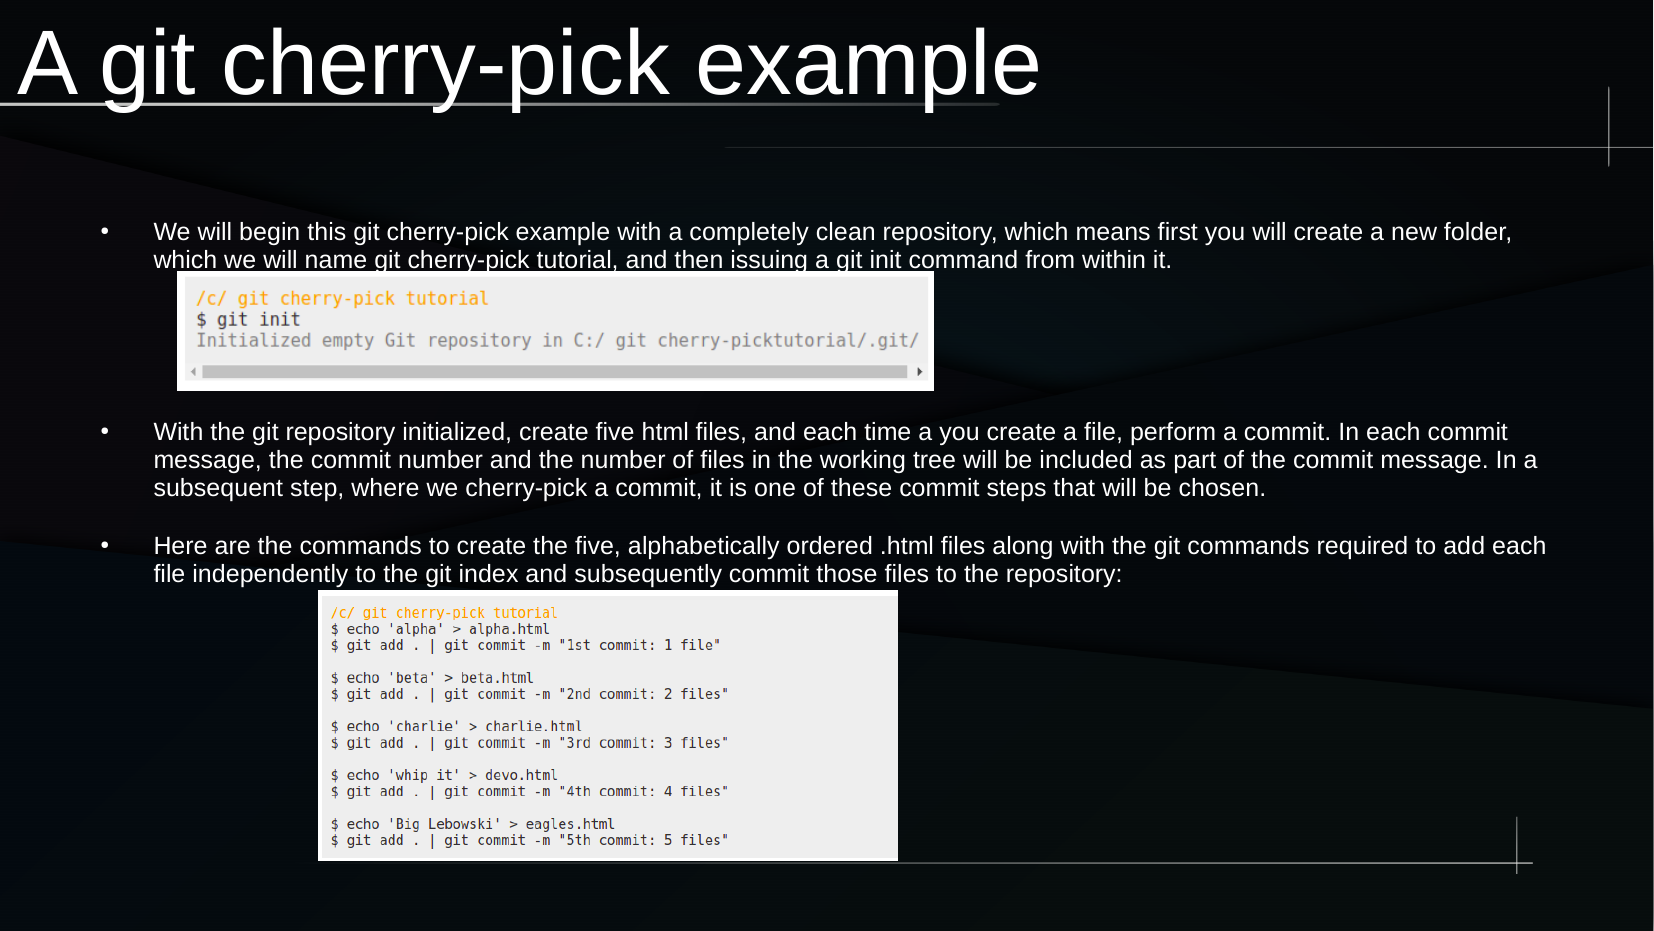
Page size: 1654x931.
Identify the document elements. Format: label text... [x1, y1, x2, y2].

picture [0, 0, 1654, 931]
title A git cherry-pick example [17, 11, 1583, 217]
list We will begin this git cherry-pick example with a completely clean repository, which means first you will create a new folder, which we will name git cherry-pick tutorial, and then issuing a git init command from within it. With the git repository initialized, create five html files, and each time a you create a file, perform a commit. In each commit message, the commit number and the number of files in the working tree will be included as part of the commit message. In a subsequent step, where we cherry-pick a commit, it is one of these commit steps that will be chosen. Here are the commands to create the five, alphabetically ordered .html files along with the git commands required to add each file independently to the git index and subsequently commit those files to the repository: [82, 217, 1571, 758]
